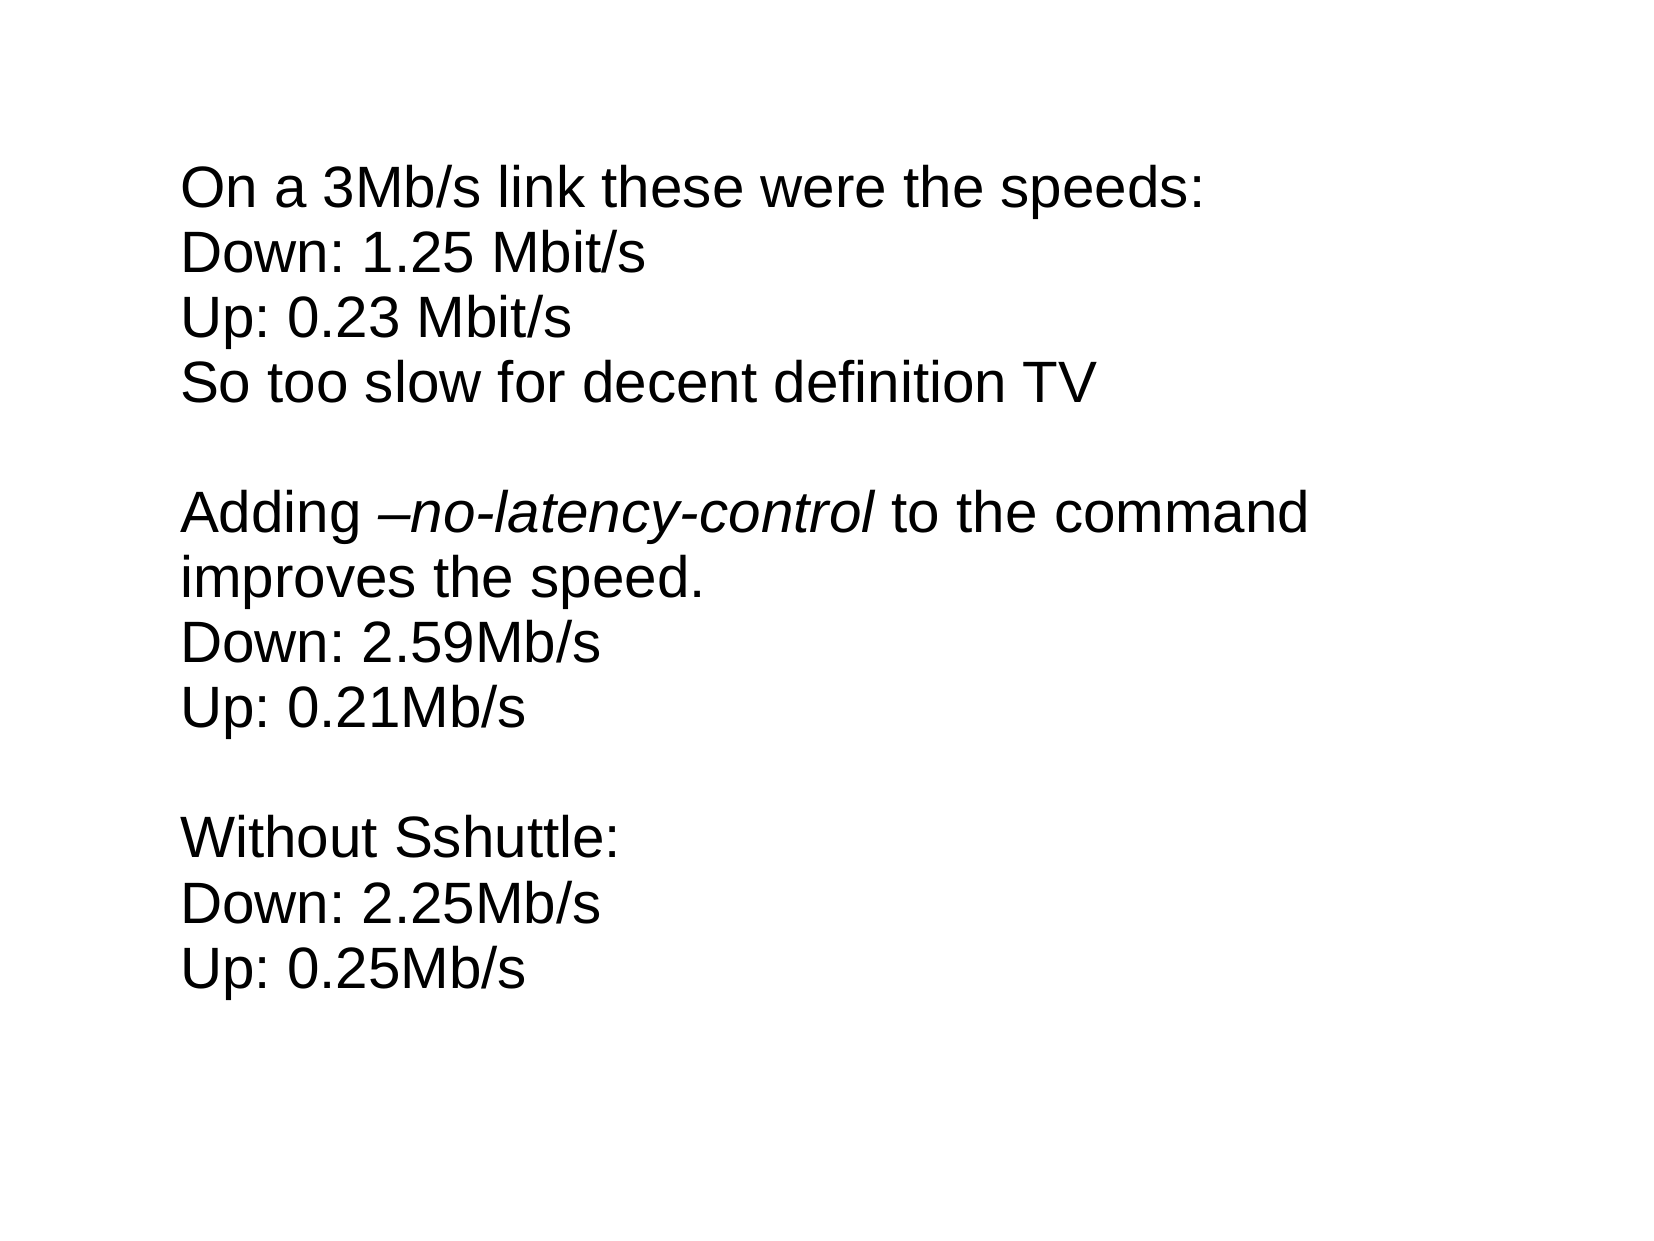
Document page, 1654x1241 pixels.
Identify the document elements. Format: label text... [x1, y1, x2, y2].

text_box On a 3Mb/s link these were the speeds: Down: 1.25 Mbit/s Up: 0.23 Mbit/s So too slow for decent definition TV Adding –no-latency-control to the command improves the speed. Down: 2.59Mb/s Up: 0.21Mb/s Without Sshuttle: Down: 2.25Mb/s Up: 0.25Mb/s [165, 82, 1561, 1138]
